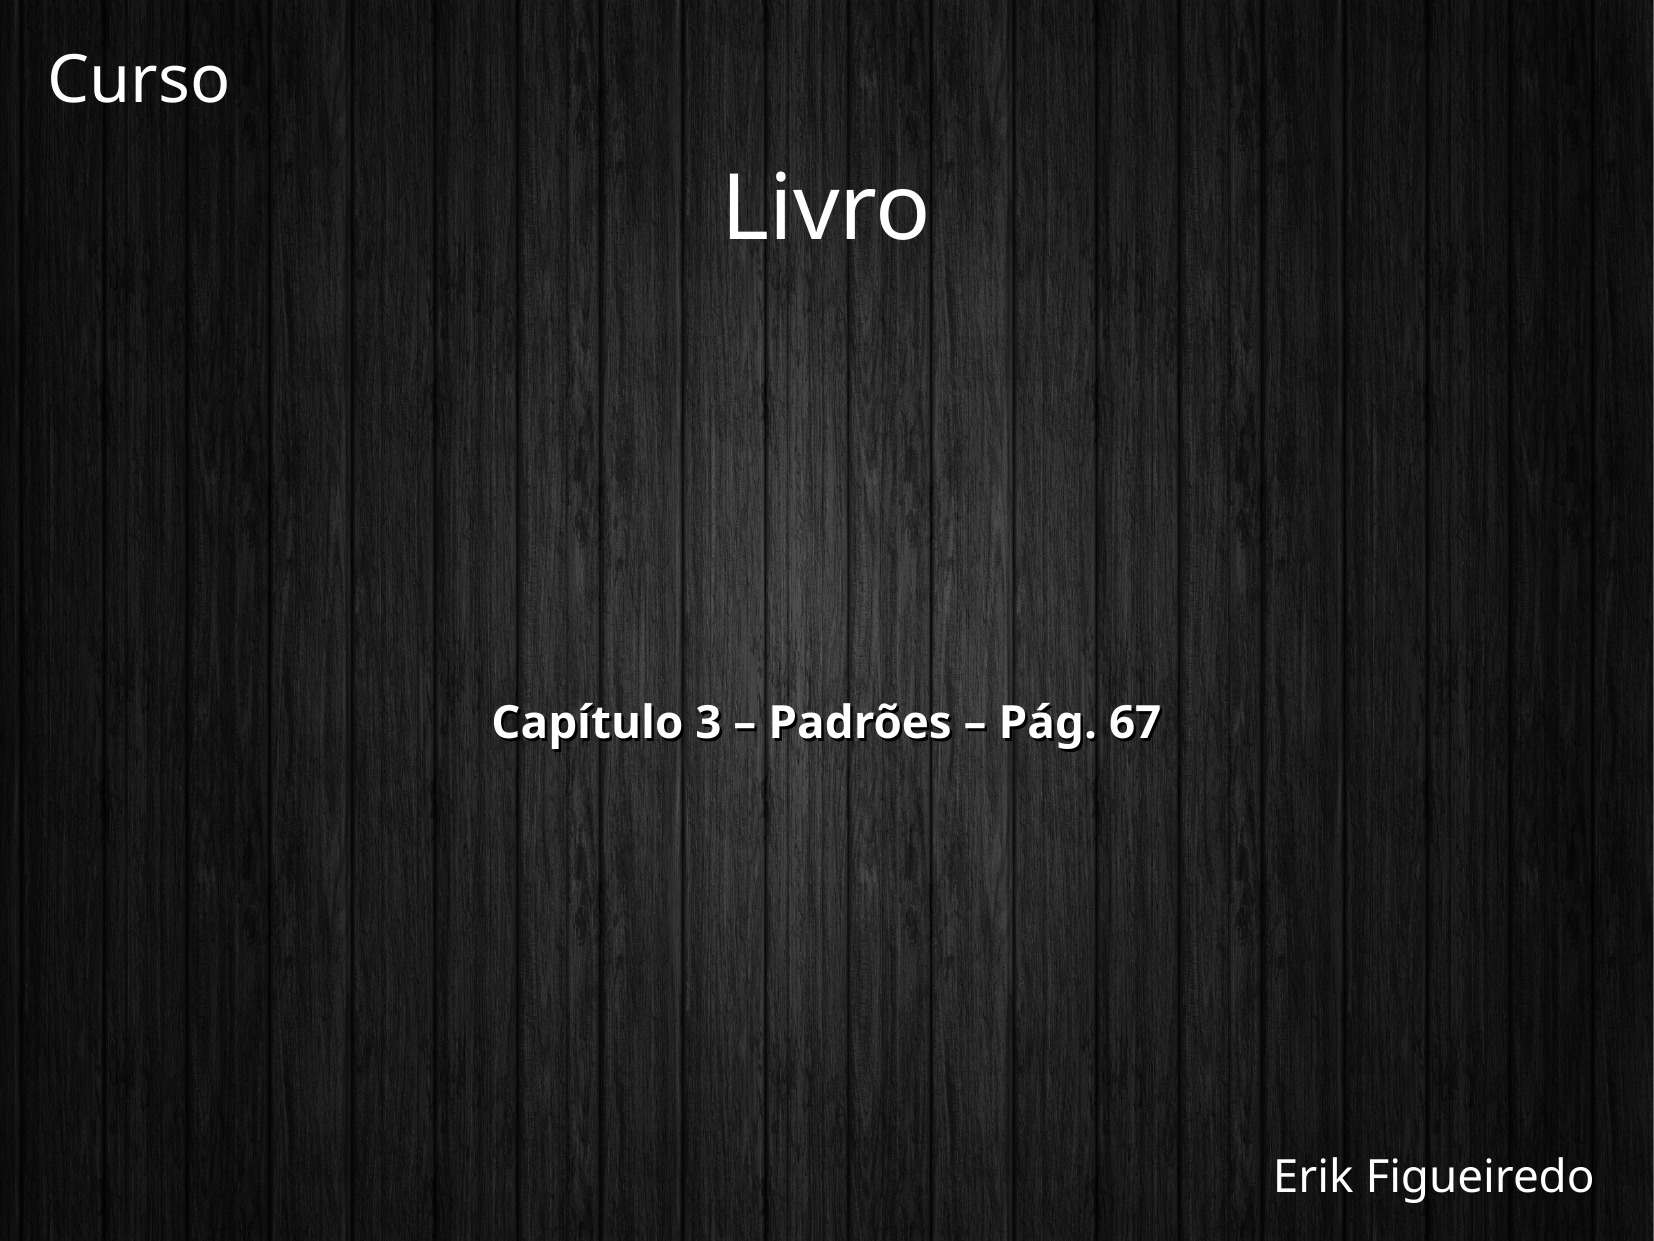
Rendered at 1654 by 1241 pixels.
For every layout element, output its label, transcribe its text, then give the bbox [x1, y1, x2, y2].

text_box Curso [47, 35, 1087, 119]
title Livro [82, 129, 1571, 278]
list Capítulo 3 – Padrões – Pág. 67 [82, 311, 1571, 1131]
picture [0, 0, 1654, 1241]
text_box Erik Figueiredo [768, 1133, 1595, 1217]
